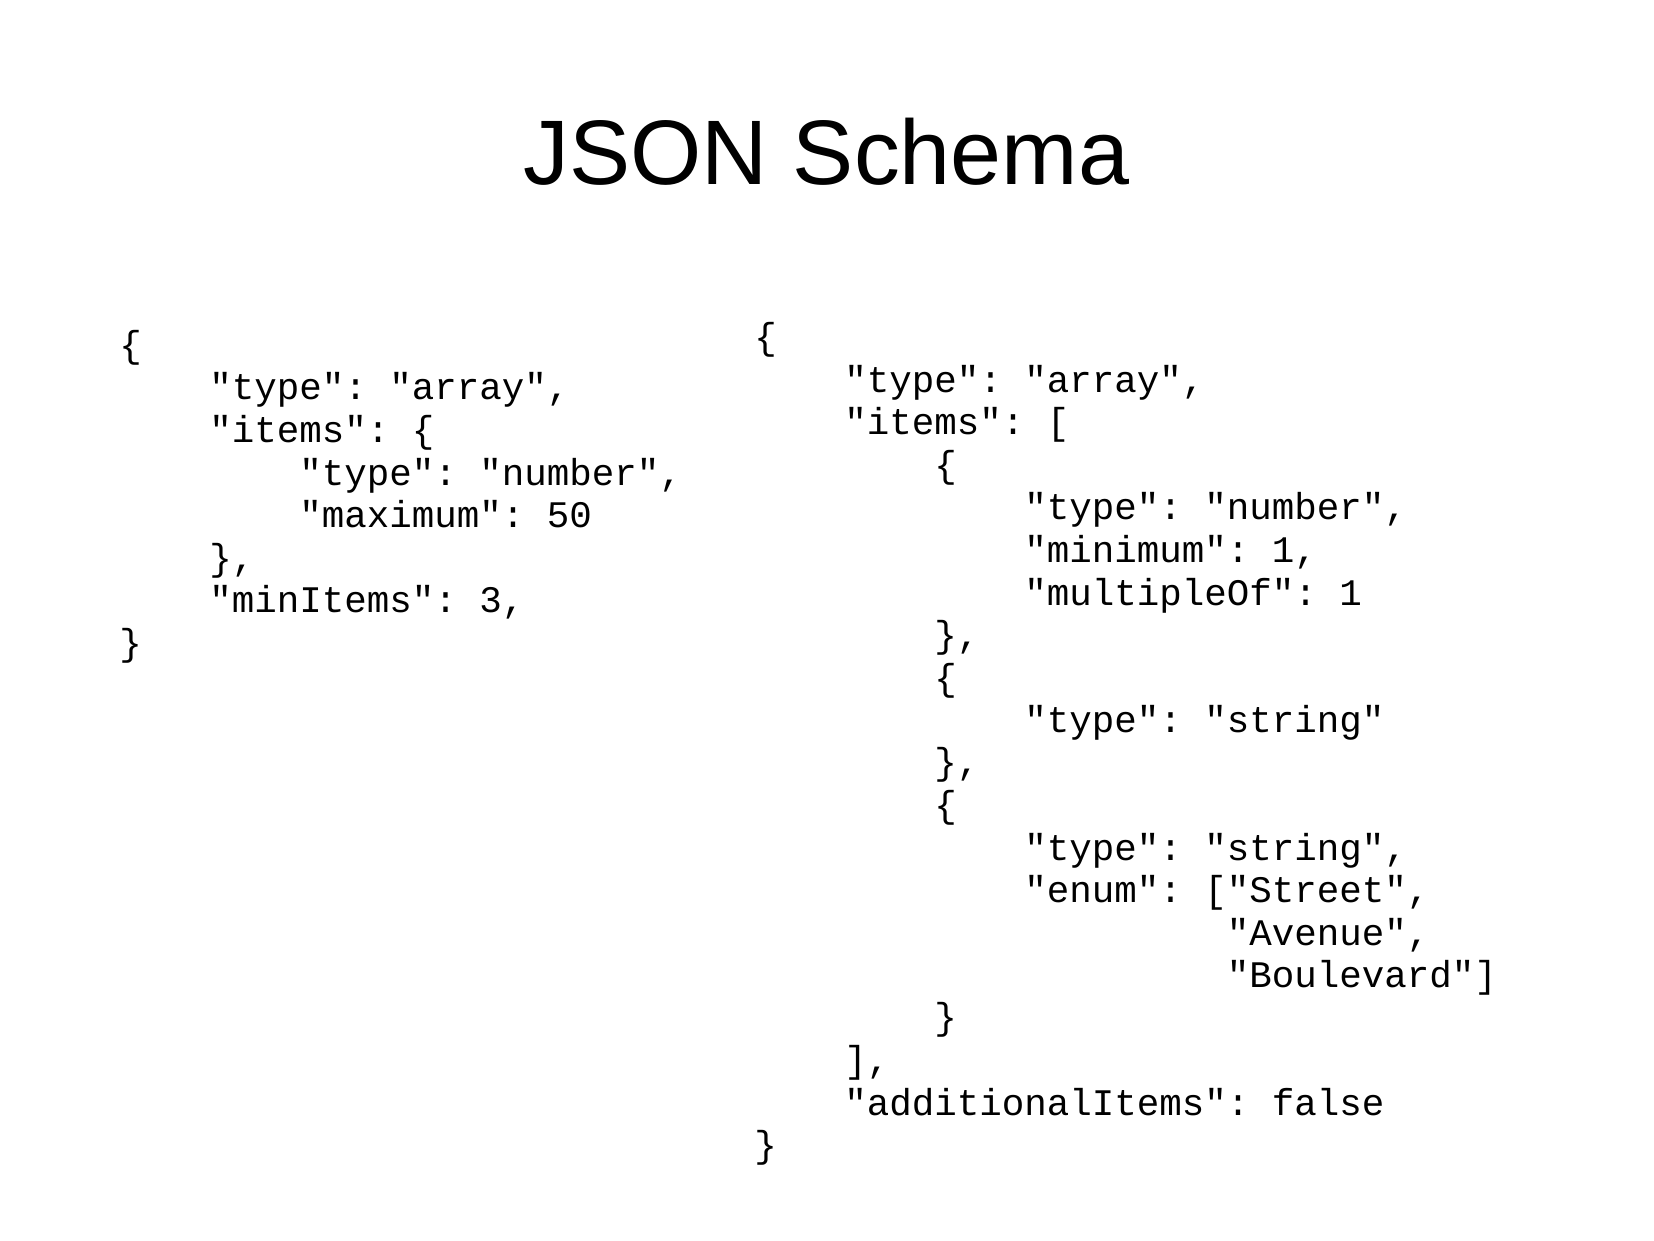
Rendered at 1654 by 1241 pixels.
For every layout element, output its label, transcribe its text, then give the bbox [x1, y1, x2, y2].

title JSON Schema [82, 49, 1571, 257]
text_box { "type": "array", "items": { "type": "number", "maximum": 50 }, "minItems": 3, } [104, 318, 697, 674]
text_box { "type": "array", "items": [ { "type": "number", "minimum": 1, "multipleOf": 1 }, { "type": "string" }, { "type": "string", "enum": ["Street", "Avenue", "Boulevard"] } ], "additionalItems": false } [739, 311, 1512, 1177]
